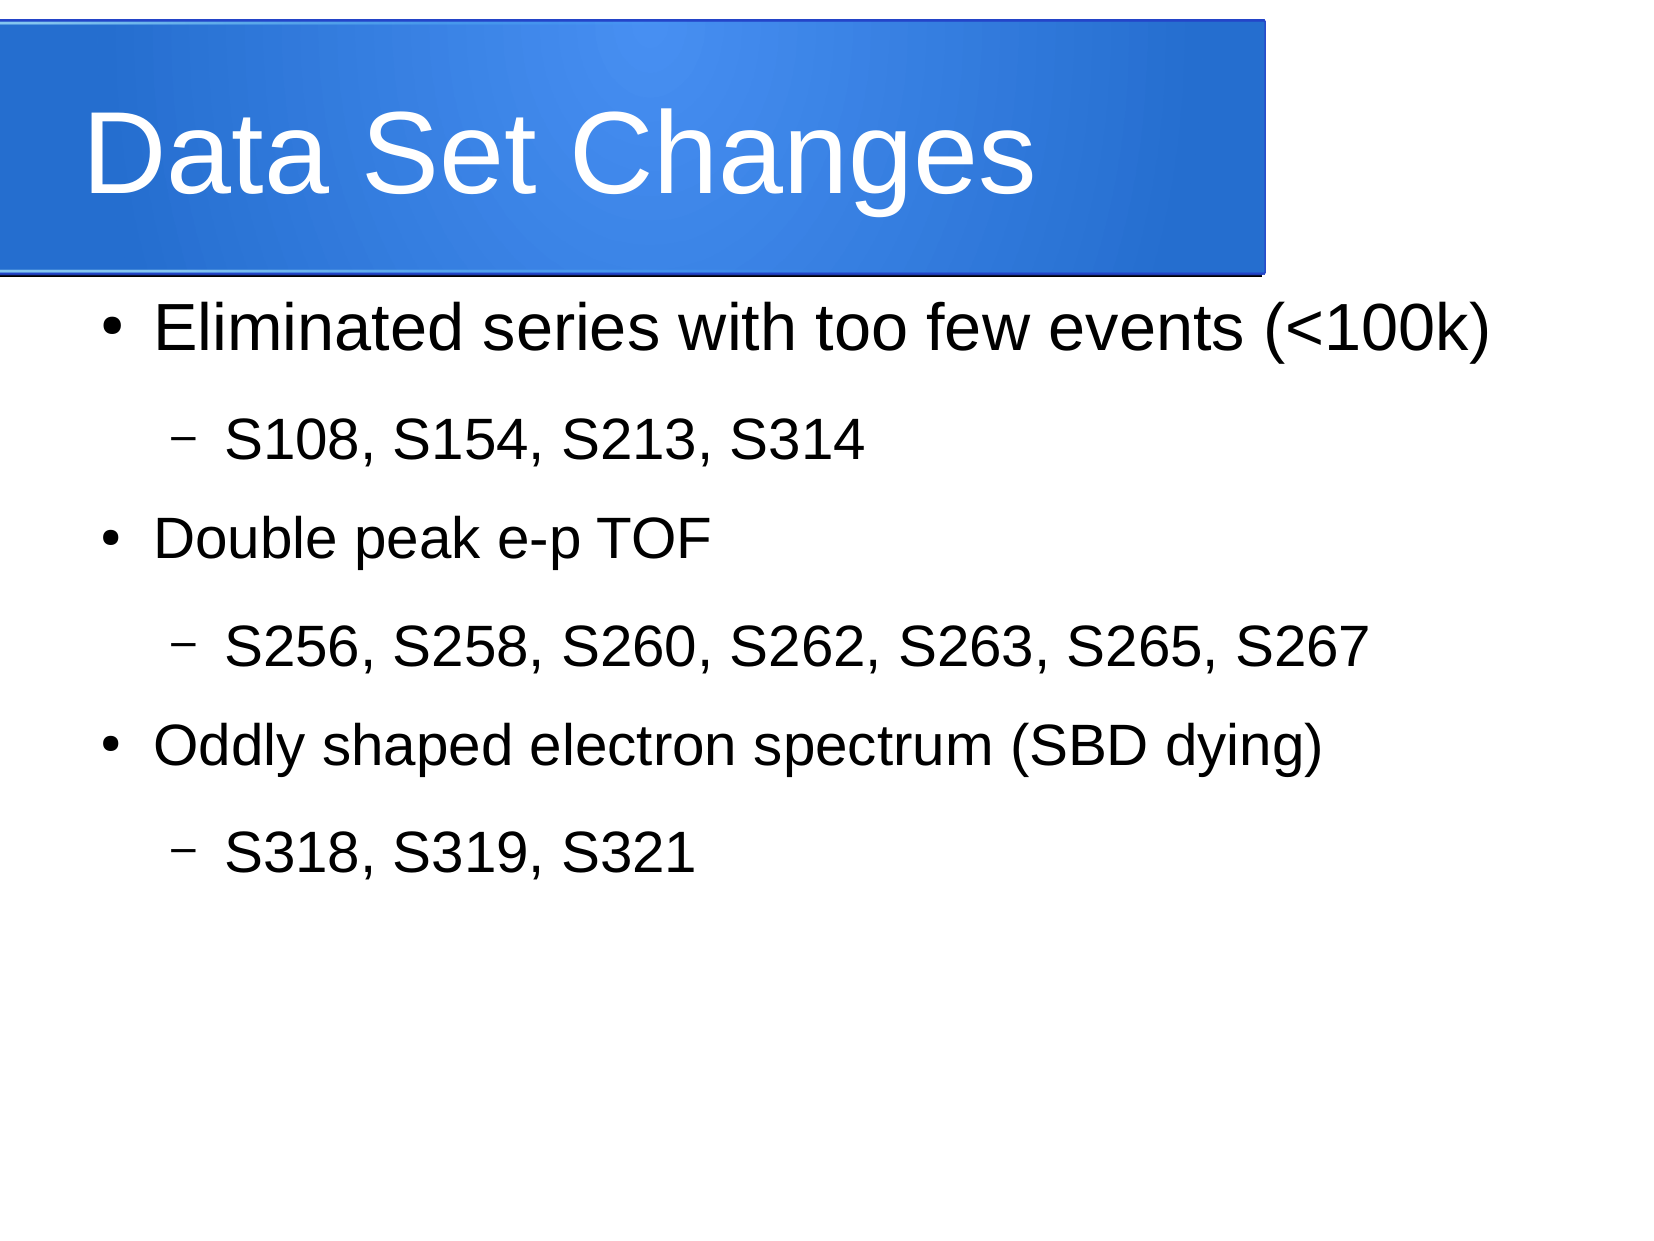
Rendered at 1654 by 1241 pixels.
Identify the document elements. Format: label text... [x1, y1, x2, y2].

picture [0, 17, 1270, 282]
title Data Set Changes [82, 49, 1250, 257]
list Eliminated series with too few events (<100k) S108, S154, S213, S314 Double peak e-p TOF S256, S258, S260, S262, S263, S265, S267 Oddly shaped electron spectrum (SBD dying) S318, S319, S321 [82, 290, 1538, 1010]
